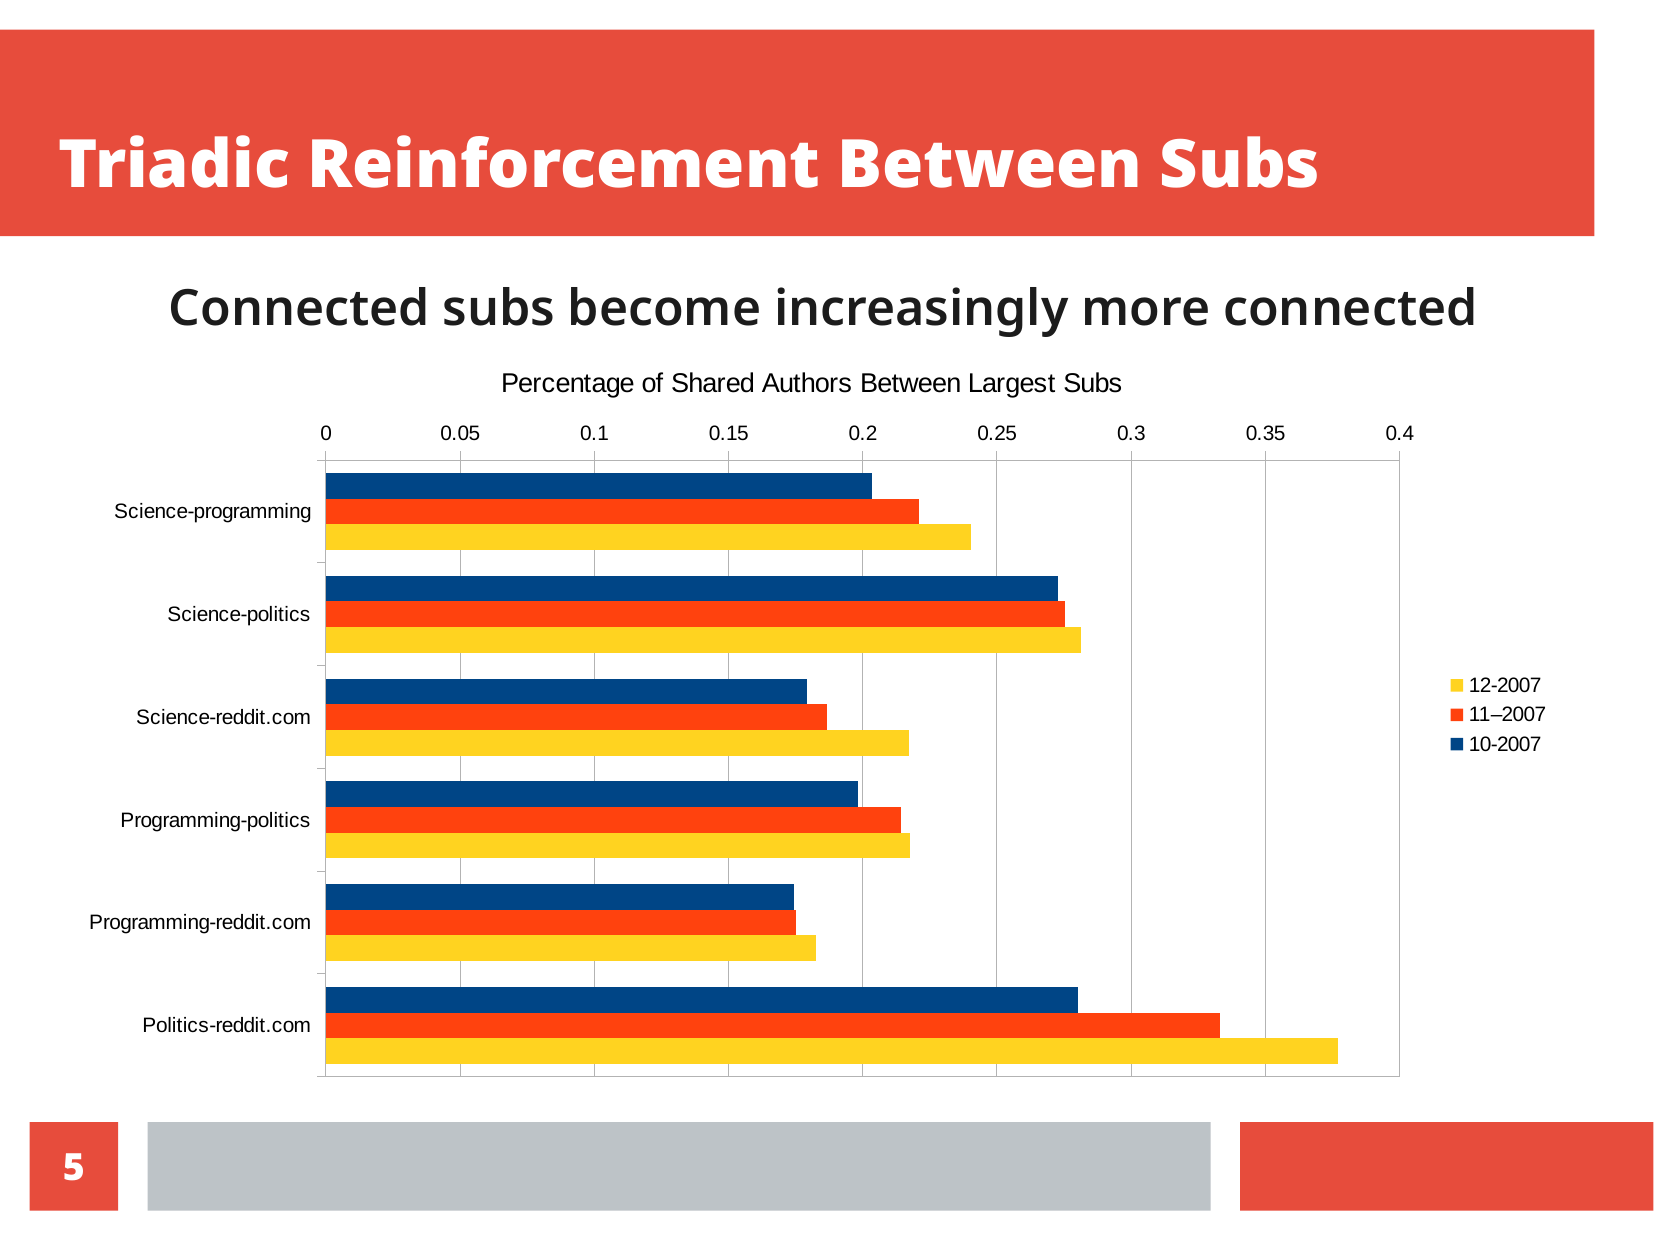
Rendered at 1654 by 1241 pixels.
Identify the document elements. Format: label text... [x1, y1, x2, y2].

list Connected subs become increasingly more connected [0, 271, 1647, 638]
title Triadic Reinforcement Between Subs [59, 59, 1595, 207]
chart [59, 337, 1565, 1092]
